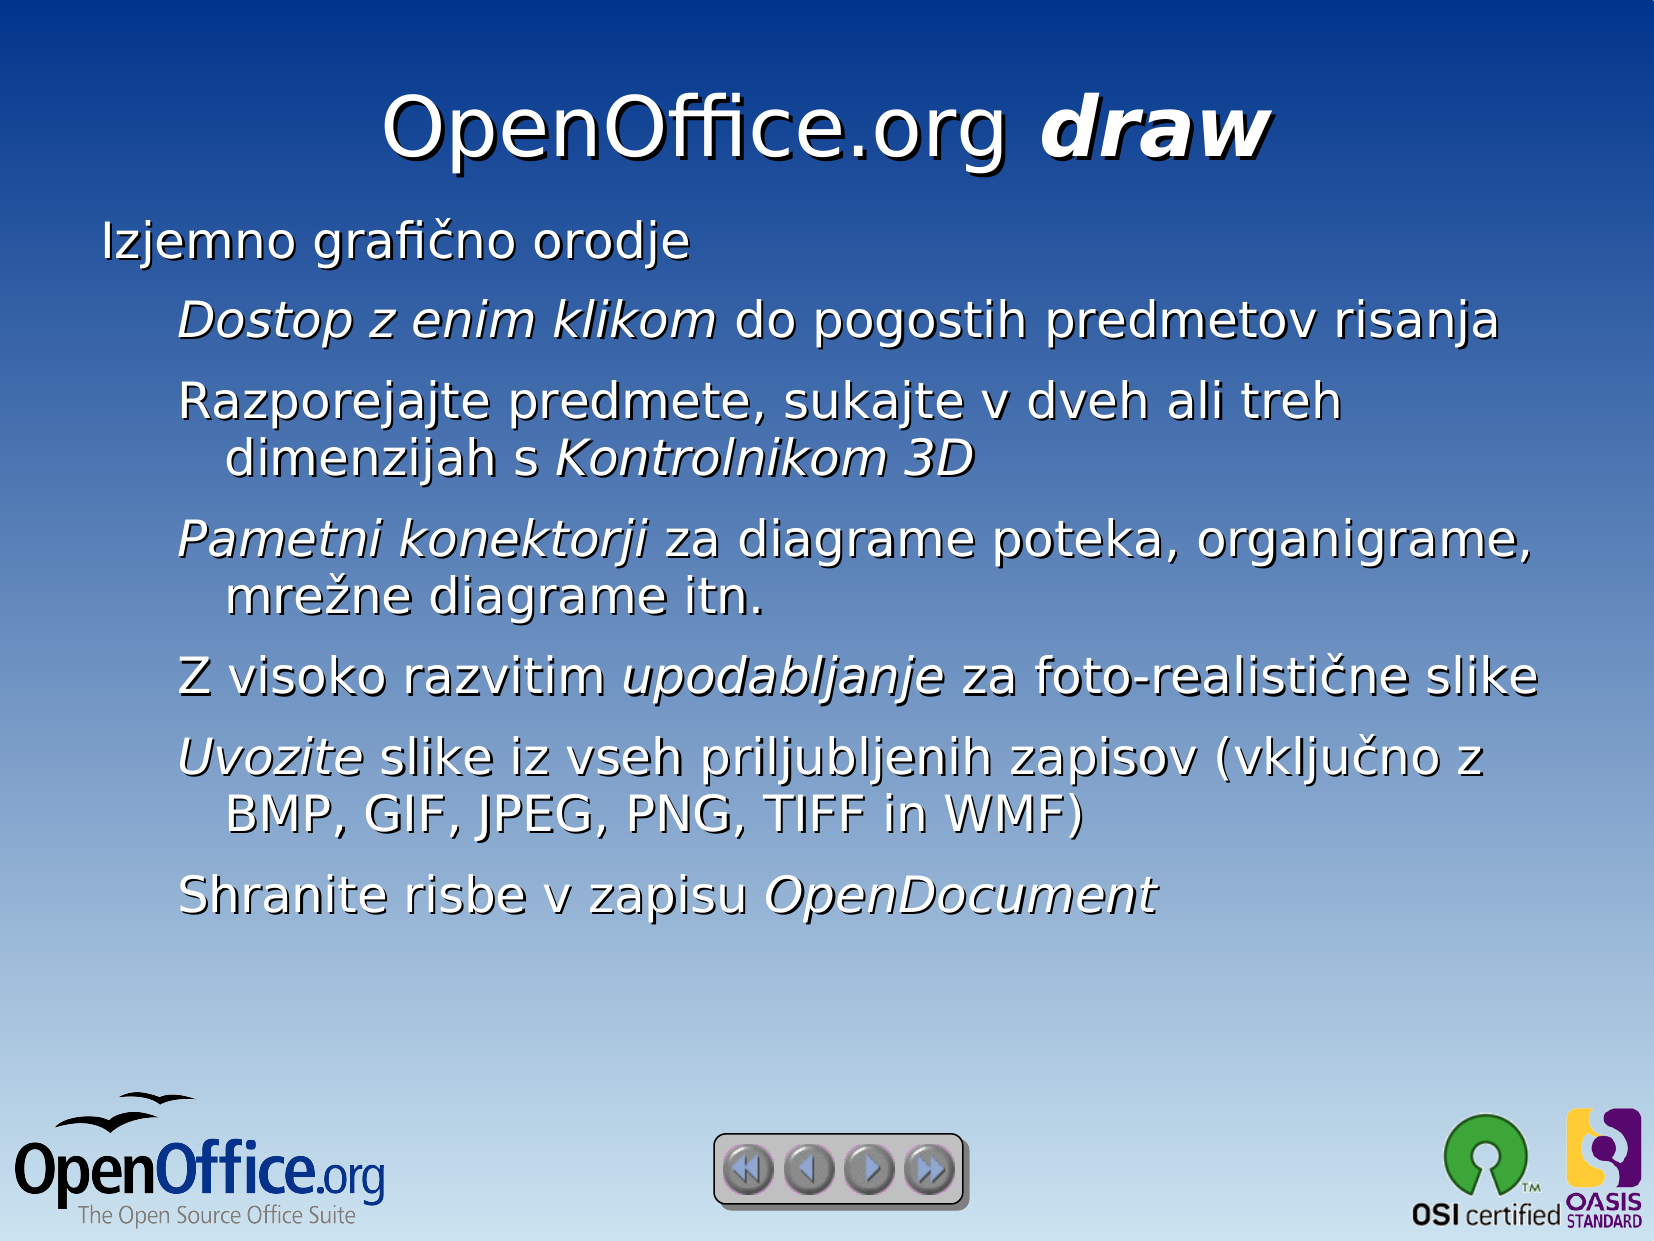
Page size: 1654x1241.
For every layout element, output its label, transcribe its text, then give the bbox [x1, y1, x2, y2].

list Izjemno grafično orodje Dostop z enim klikom do pogostih predmetov risanja Razporejajte predmete, sukajte v dveh ali treh dimenzijah s Kontrolnikom 3D Pametni konektorji za diagrame poteka, organigrame, mrežne diagrame itn. Z visoko razvitim upodabljanje za foto-realistične slike Uvozite slike iz vseh priljubljenih zapisov (vključno z BMP, GIF, JPEG, PNG, TIFF in WMF) Shranite risbe v zapisu OpenDocument [82, 212, 1571, 1055]
picture [15, 1092, 384, 1229]
text_box [714, 1133, 963, 1204]
picture [723, 1144, 774, 1195]
picture [1405, 1102, 1654, 1238]
picture [844, 1144, 895, 1195]
title OpenOffice.org draw [82, 56, 1571, 200]
picture [784, 1144, 835, 1195]
picture [904, 1144, 955, 1195]
